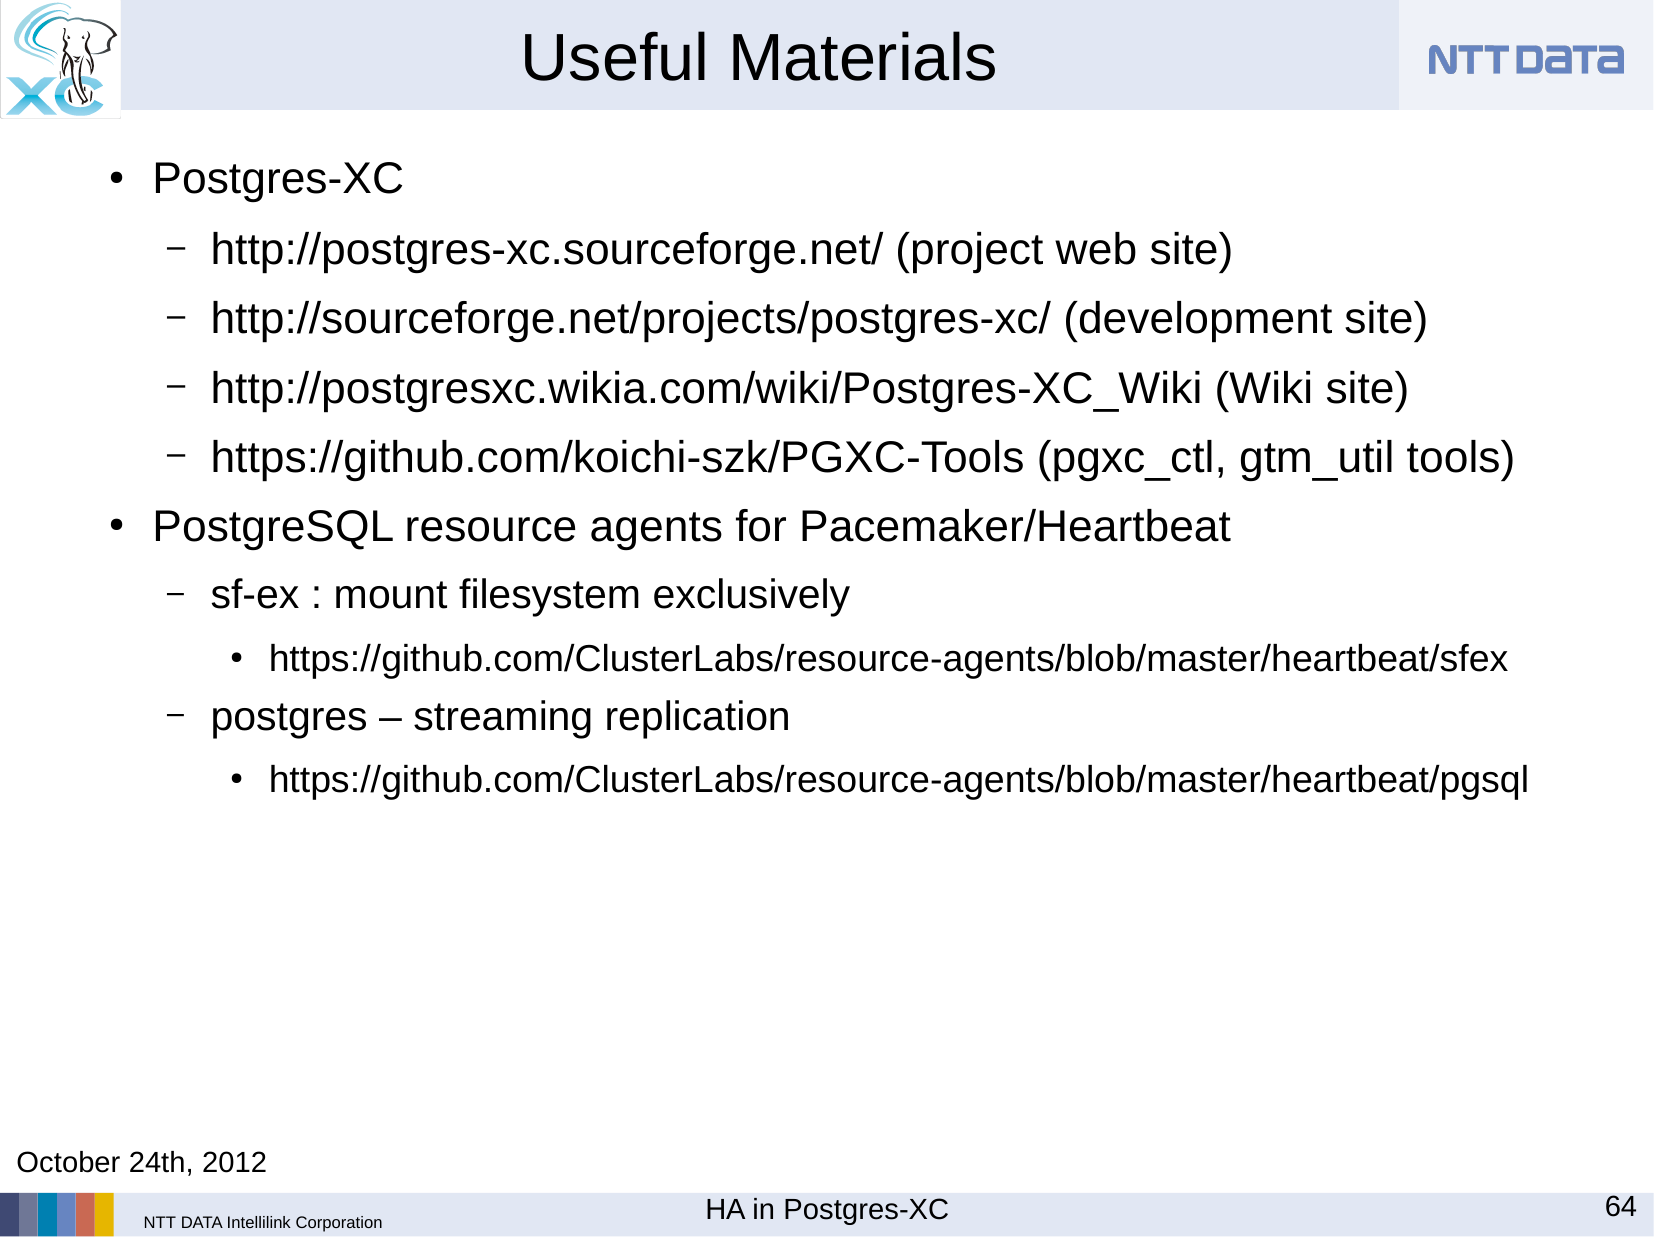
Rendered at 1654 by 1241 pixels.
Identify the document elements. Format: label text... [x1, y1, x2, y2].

list Postgres-XC http://postgres-xc.sourceforge.net/ (project web site) http://sourceforge.net/projects/postgres-xc/ (development site) http://postgresxc.wikia.com/wiki/Postgres-XC_Wiki (Wiki site) https://github.com/koichi-szk/PGXC-Tools (pgxc_ctl, gtm_util tools) PostgreSQL resource agents for Pacemaker/Heartbeat sf-ex : mount filesystem exclusively https://github.com/ClusterLabs/resource-agents/blob/master/heartbeat/sfex postgres – streaming replication https://github.com/ClusterLabs/resource-agents/blob/master/heartbeat/pgsql [94, 153, 1583, 873]
picture [1429, 45, 1624, 74]
picture [0, 0, 121, 119]
title Useful Materials [120, 3, 1399, 110]
